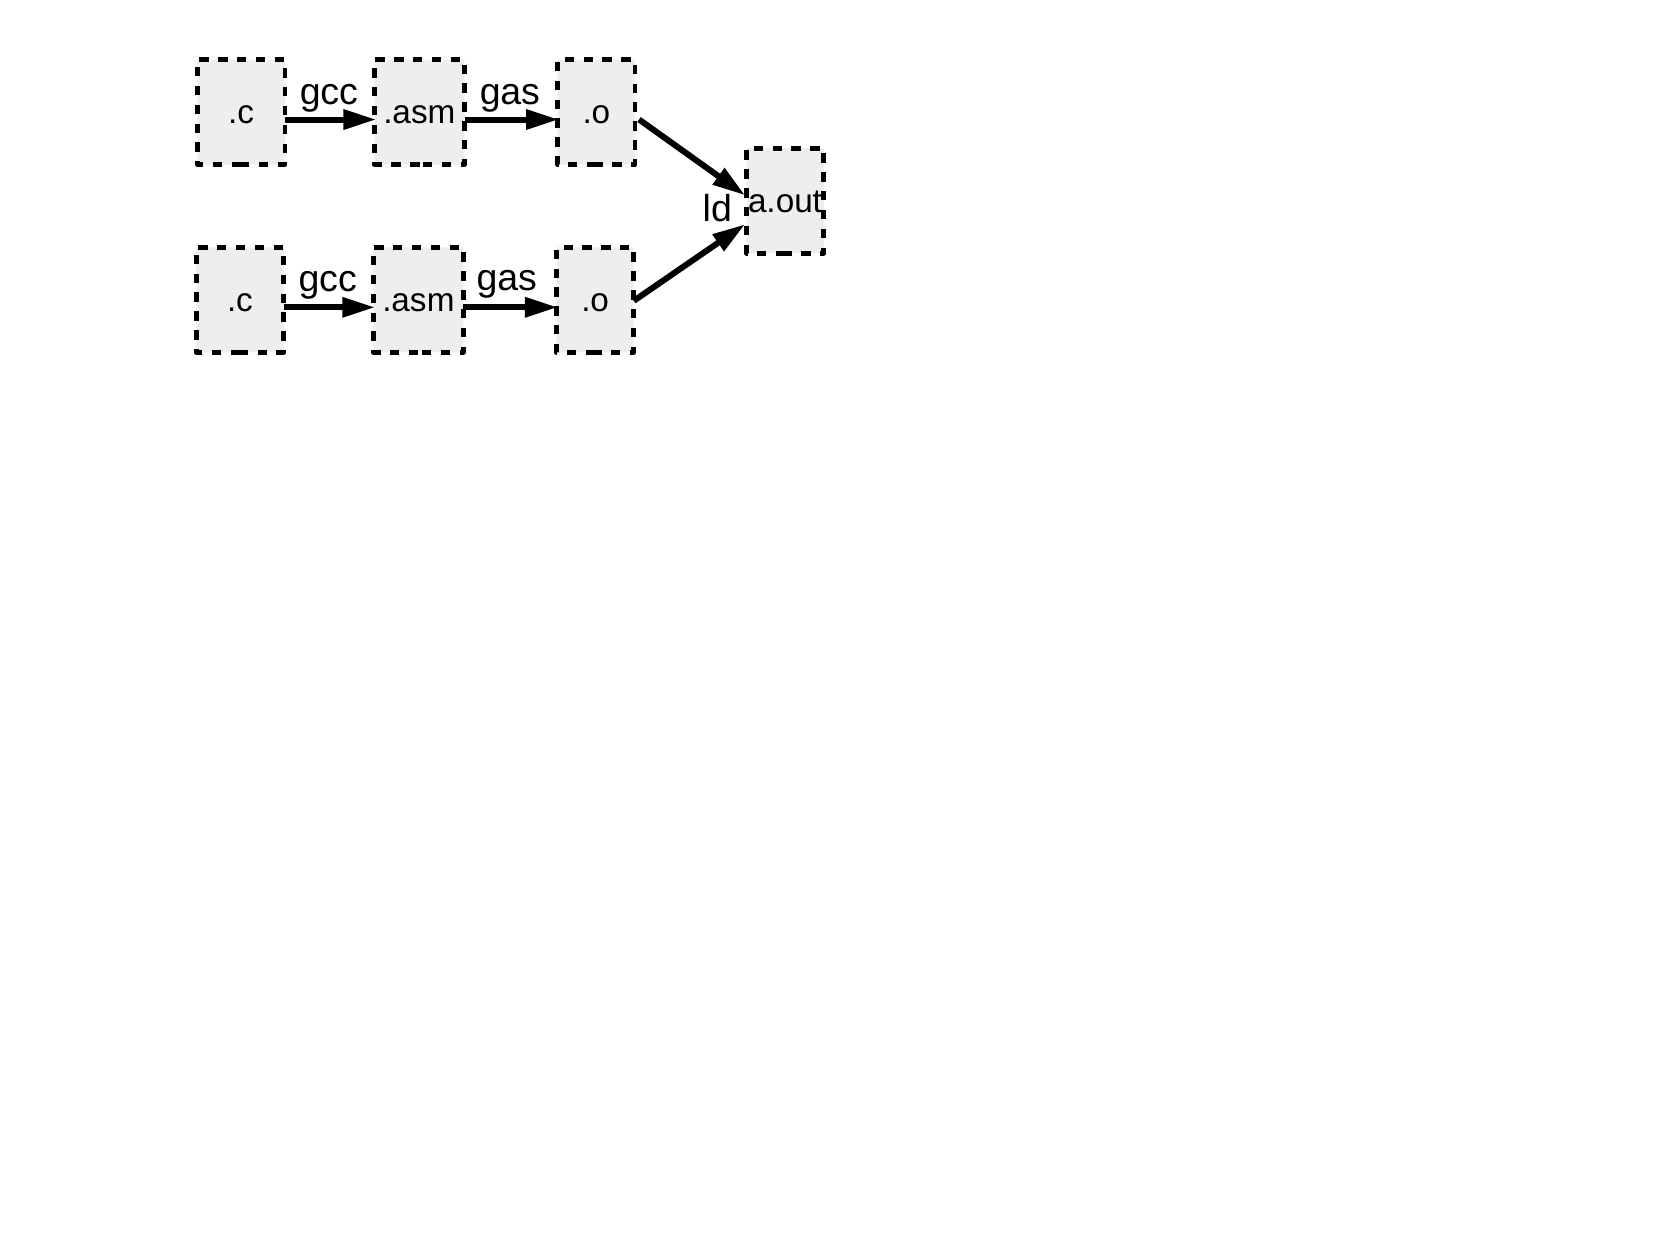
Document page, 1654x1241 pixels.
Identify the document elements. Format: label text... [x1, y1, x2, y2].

text_box gcc [285, 63, 373, 121]
text_box gcc [283, 250, 372, 308]
text_box .o [557, 59, 635, 165]
text_box .asm [373, 247, 464, 353]
text_box .c [197, 59, 285, 165]
text_box a.out [746, 148, 824, 254]
text_box .o [556, 247, 634, 353]
text_box ld [687, 180, 747, 237]
text_box .c [196, 247, 284, 353]
text_box gas [465, 62, 555, 120]
text_box .asm [374, 59, 465, 165]
text_box gas [461, 249, 552, 306]
